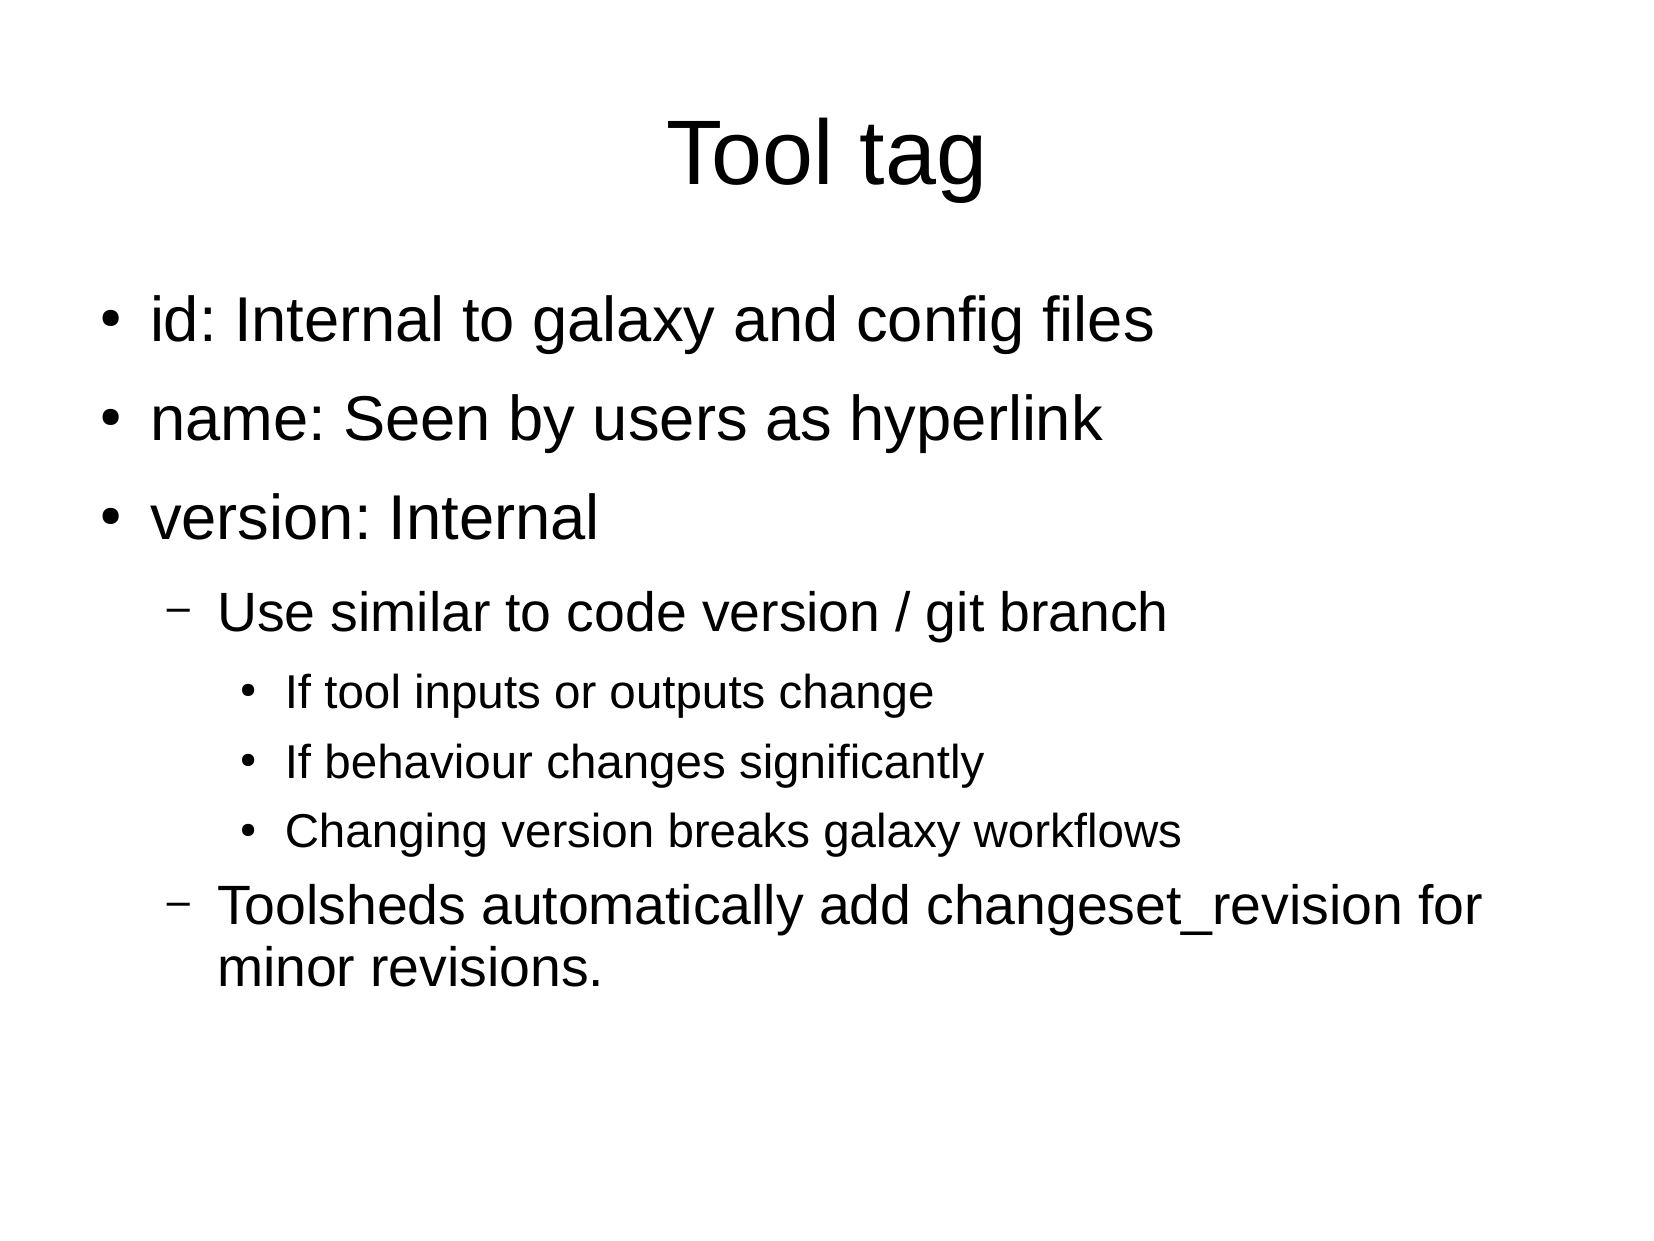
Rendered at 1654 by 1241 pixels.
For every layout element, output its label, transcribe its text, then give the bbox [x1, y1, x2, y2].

list id: Internal to galaxy and config files name: Seen by users as hyperlink version: Internal Use similar to code version / git branch If tool inputs or outputs change If behaviour changes significantly Changing version breaks galaxy workflows Toolsheds automatically add changeset_revision for minor revisions. [82, 284, 1571, 1004]
title Tool tag [82, 49, 1571, 257]
